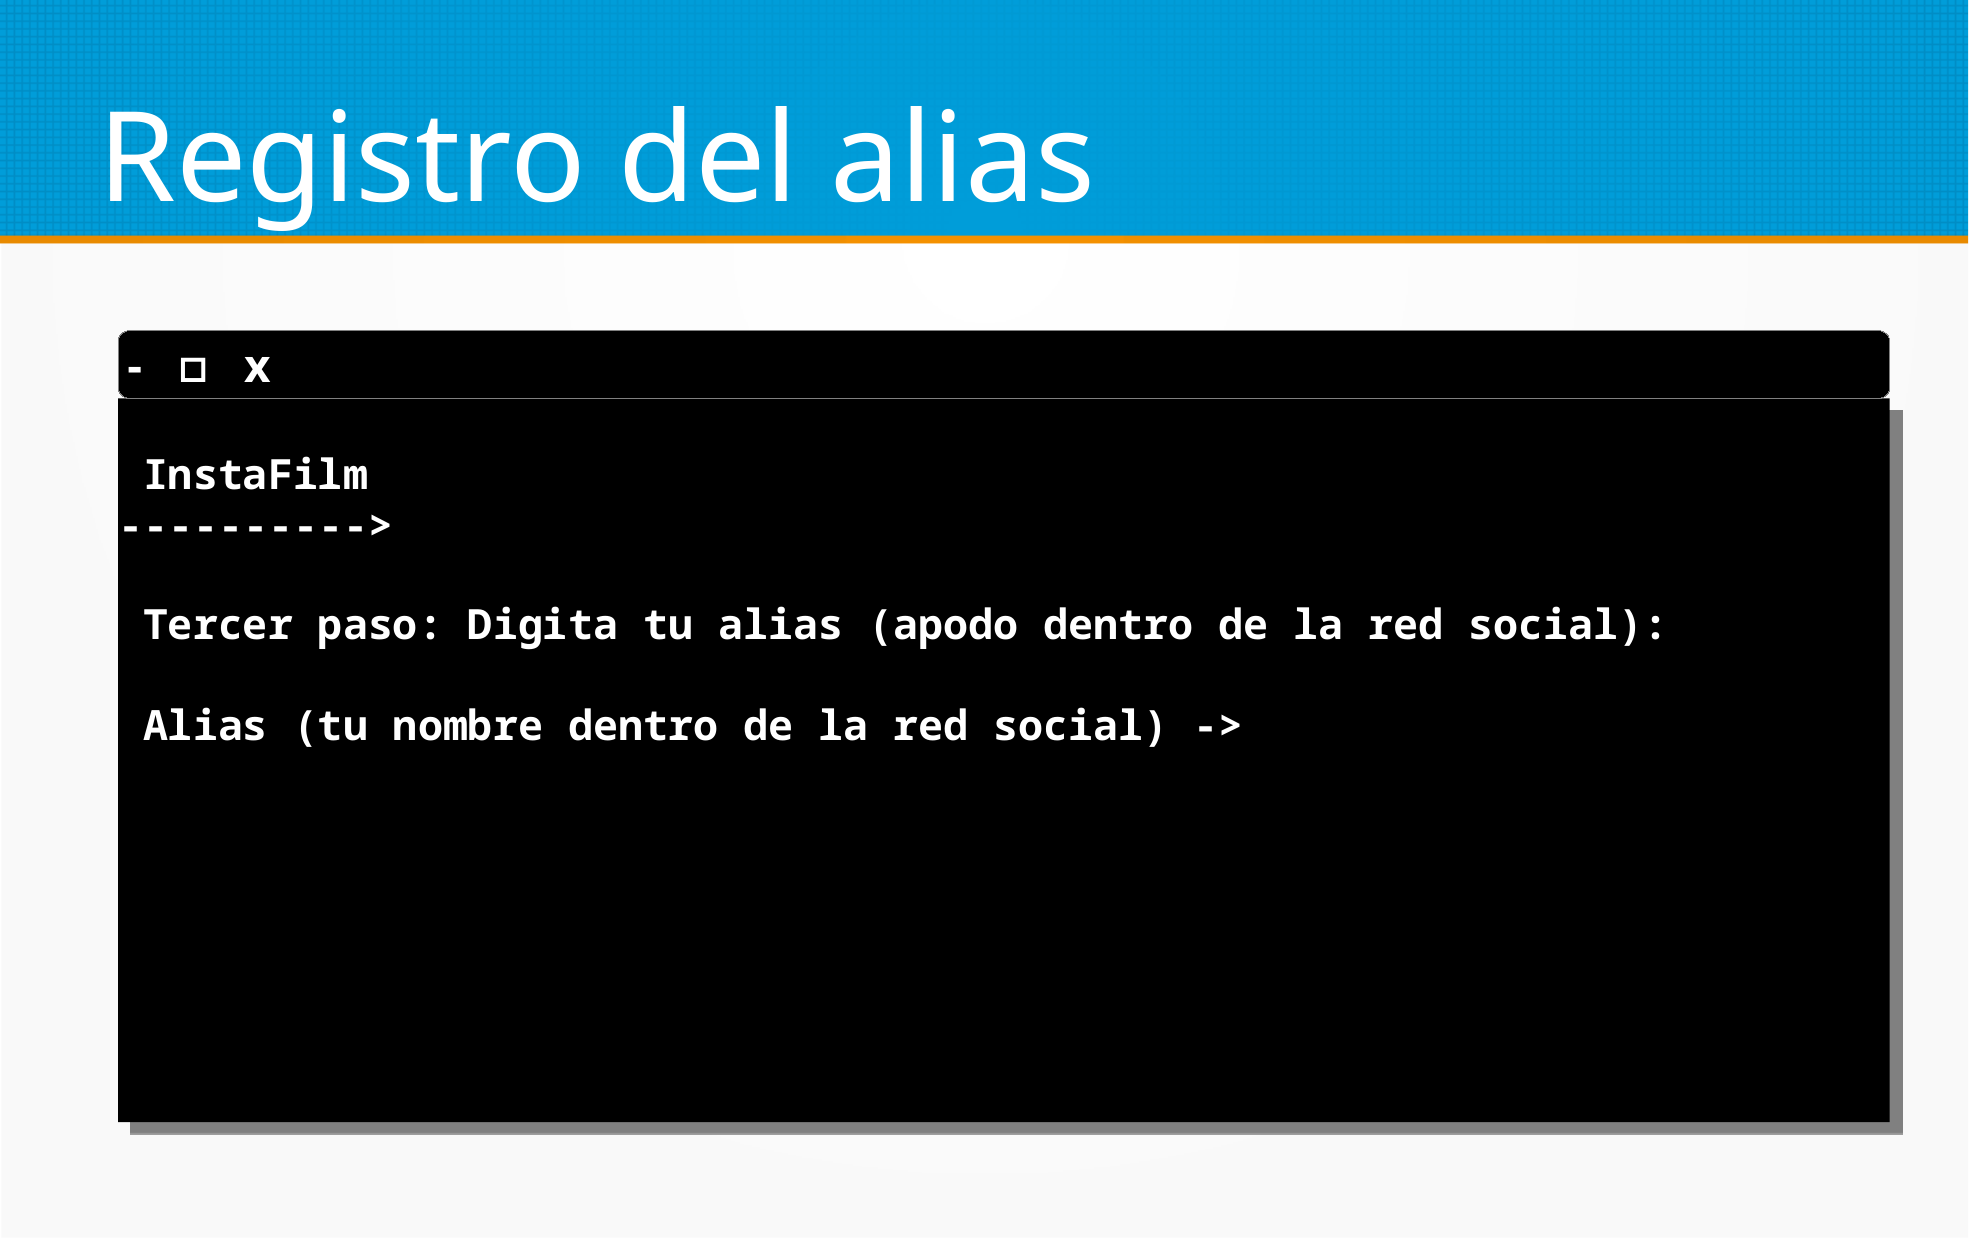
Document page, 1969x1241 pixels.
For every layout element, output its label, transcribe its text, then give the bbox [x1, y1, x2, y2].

title Registro del alias [98, 19, 1870, 227]
text_box InstaFilm ----------> Tercer paso: Digita tu alias (apodo dentro de la red social): Alias (tu nombre dentro de la red social) -> [118, 398, 1890, 1123]
text_box - □ x [118, 330, 1890, 399]
